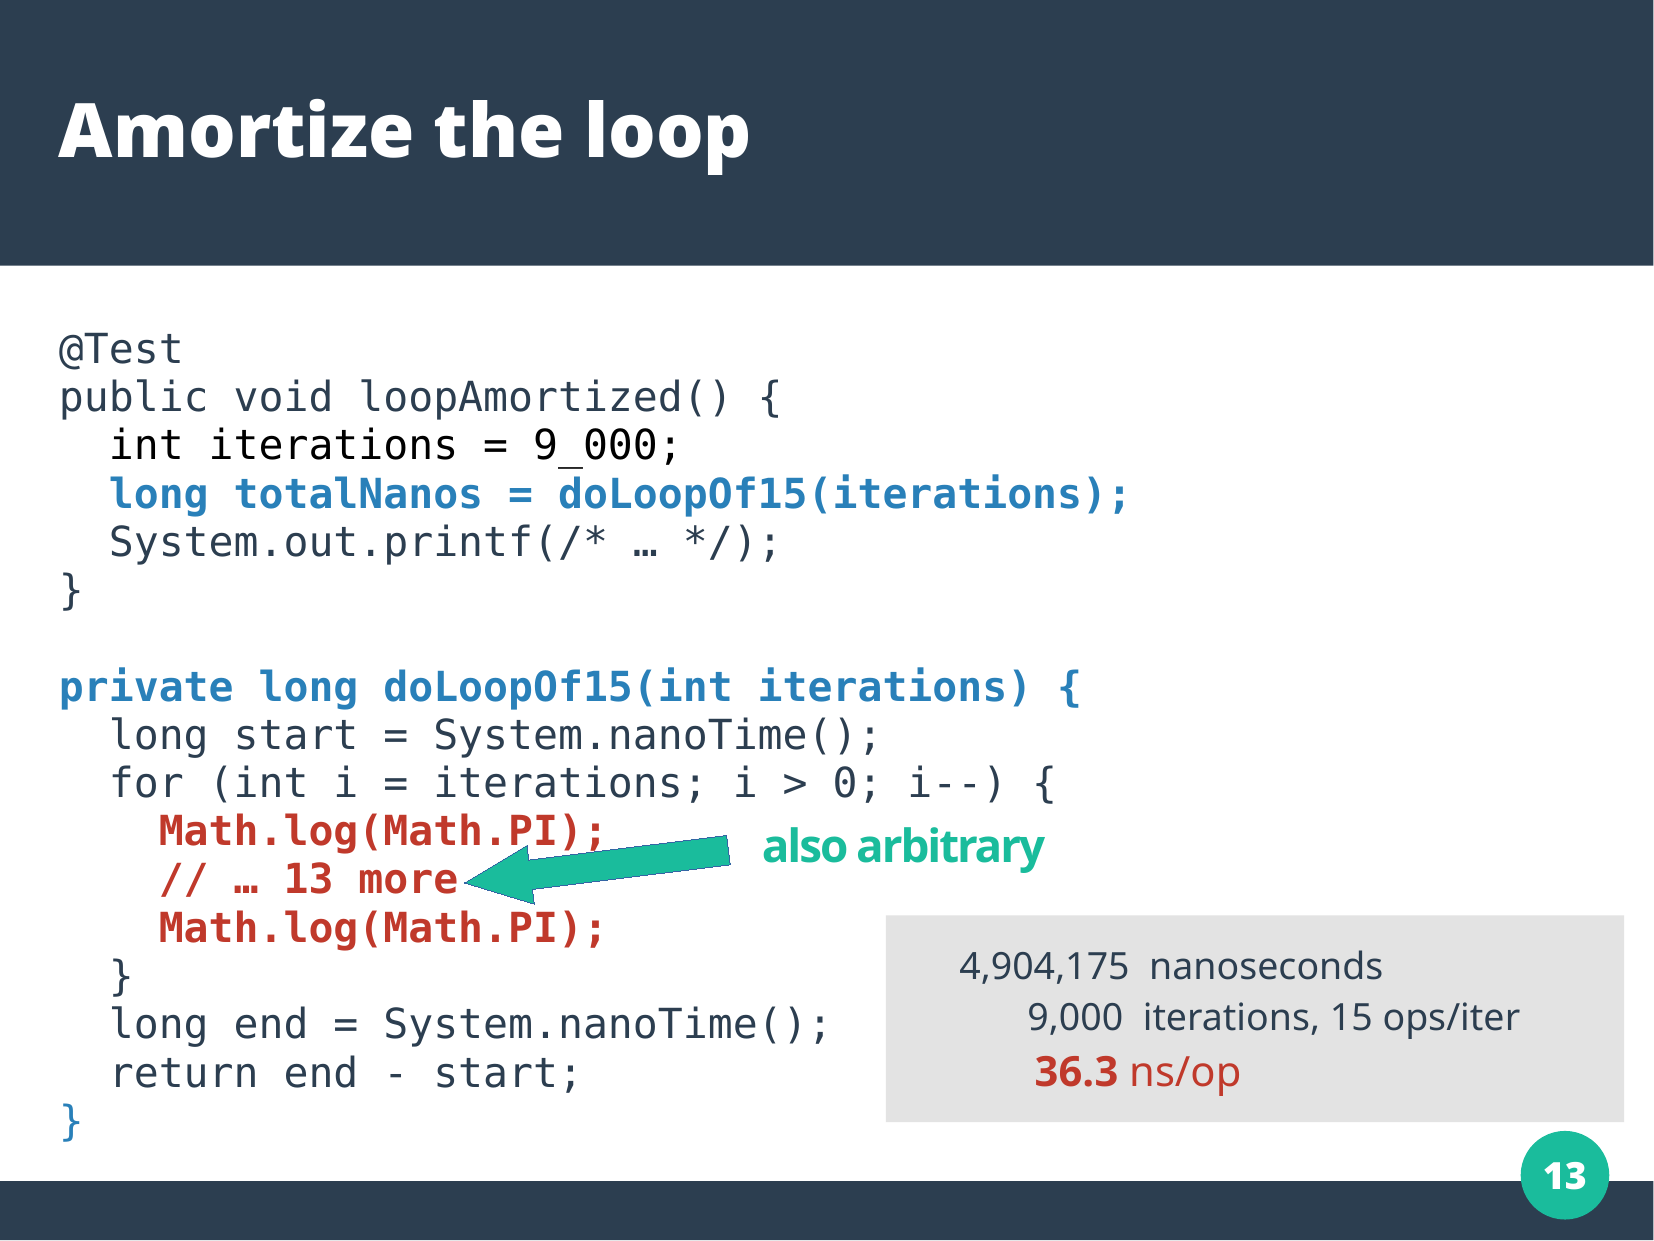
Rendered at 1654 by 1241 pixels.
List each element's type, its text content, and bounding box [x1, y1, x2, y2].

list 4,904,175 nanoseconds 9,000 iterations, 15 ops/iter 36.3 ns/op [885, 915, 1625, 1123]
text_box also arbitrary [714, 809, 1093, 880]
title Amortize the loop [59, 56, 1595, 200]
text_box [464, 837, 714, 905]
list @Test public void loopAmortized() { int iterations = 9_000; long totalNanos = doLoopOf15(iterations); System.out.printf(/* … */); } private long doLoopOf15(int iterations) { long start = System.nanoTime(); for (int i = iterations; i > 0; i--) { Math.log(Math.PI); // … 13 more Math.log(Math.PI); } long end = System.nanoTime(); return end - start; } [59, 324, 1595, 1152]
